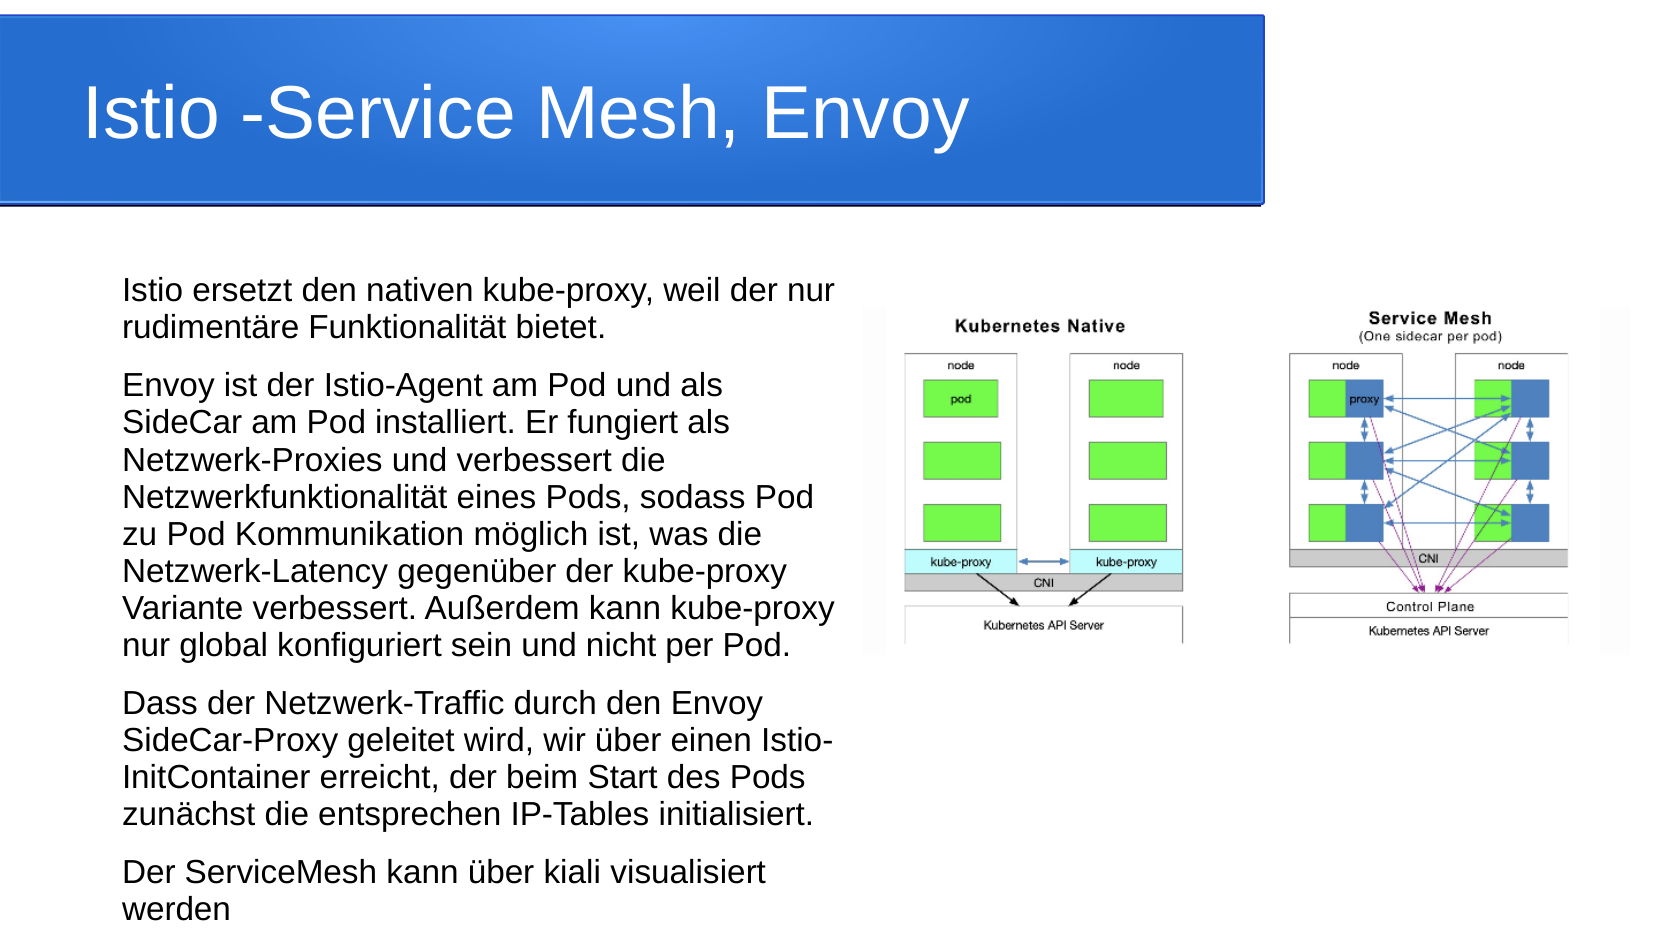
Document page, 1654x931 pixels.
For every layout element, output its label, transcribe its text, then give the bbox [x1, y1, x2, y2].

list Istio ersetzt den nativen kube-proxy, weil der nur rudimentäre Funktionalität bietet. Envoy ist der Istio-Agent am Pod und als SideCar am Pod installiert. Er fungiert als Netzwerk-Proxies und verbessert die Netzwerkfunktionalität eines Pods, sodass Pod zu Pod Kommunikation möglich ist, was die Netzwerk-Latency gegenüber der kube-proxy Variante verbessert. Außerdem kann kube-proxy nur global konfiguriert sein und nicht per Pod. Dass der Netzwerk-Traffic durch den Envoy SideCar-Proxy geleitet wird, wir über einen Istio-InitContainer erreicht, der beim Start des Pods zunächst die entsprechen IP-Tables initialisiert. Der ServiceMesh kann über kiali visualisiert werden [59, 271, 839, 931]
picture [862, 307, 1630, 655]
title Istio -Service Mesh, Envoy [82, 35, 1235, 189]
